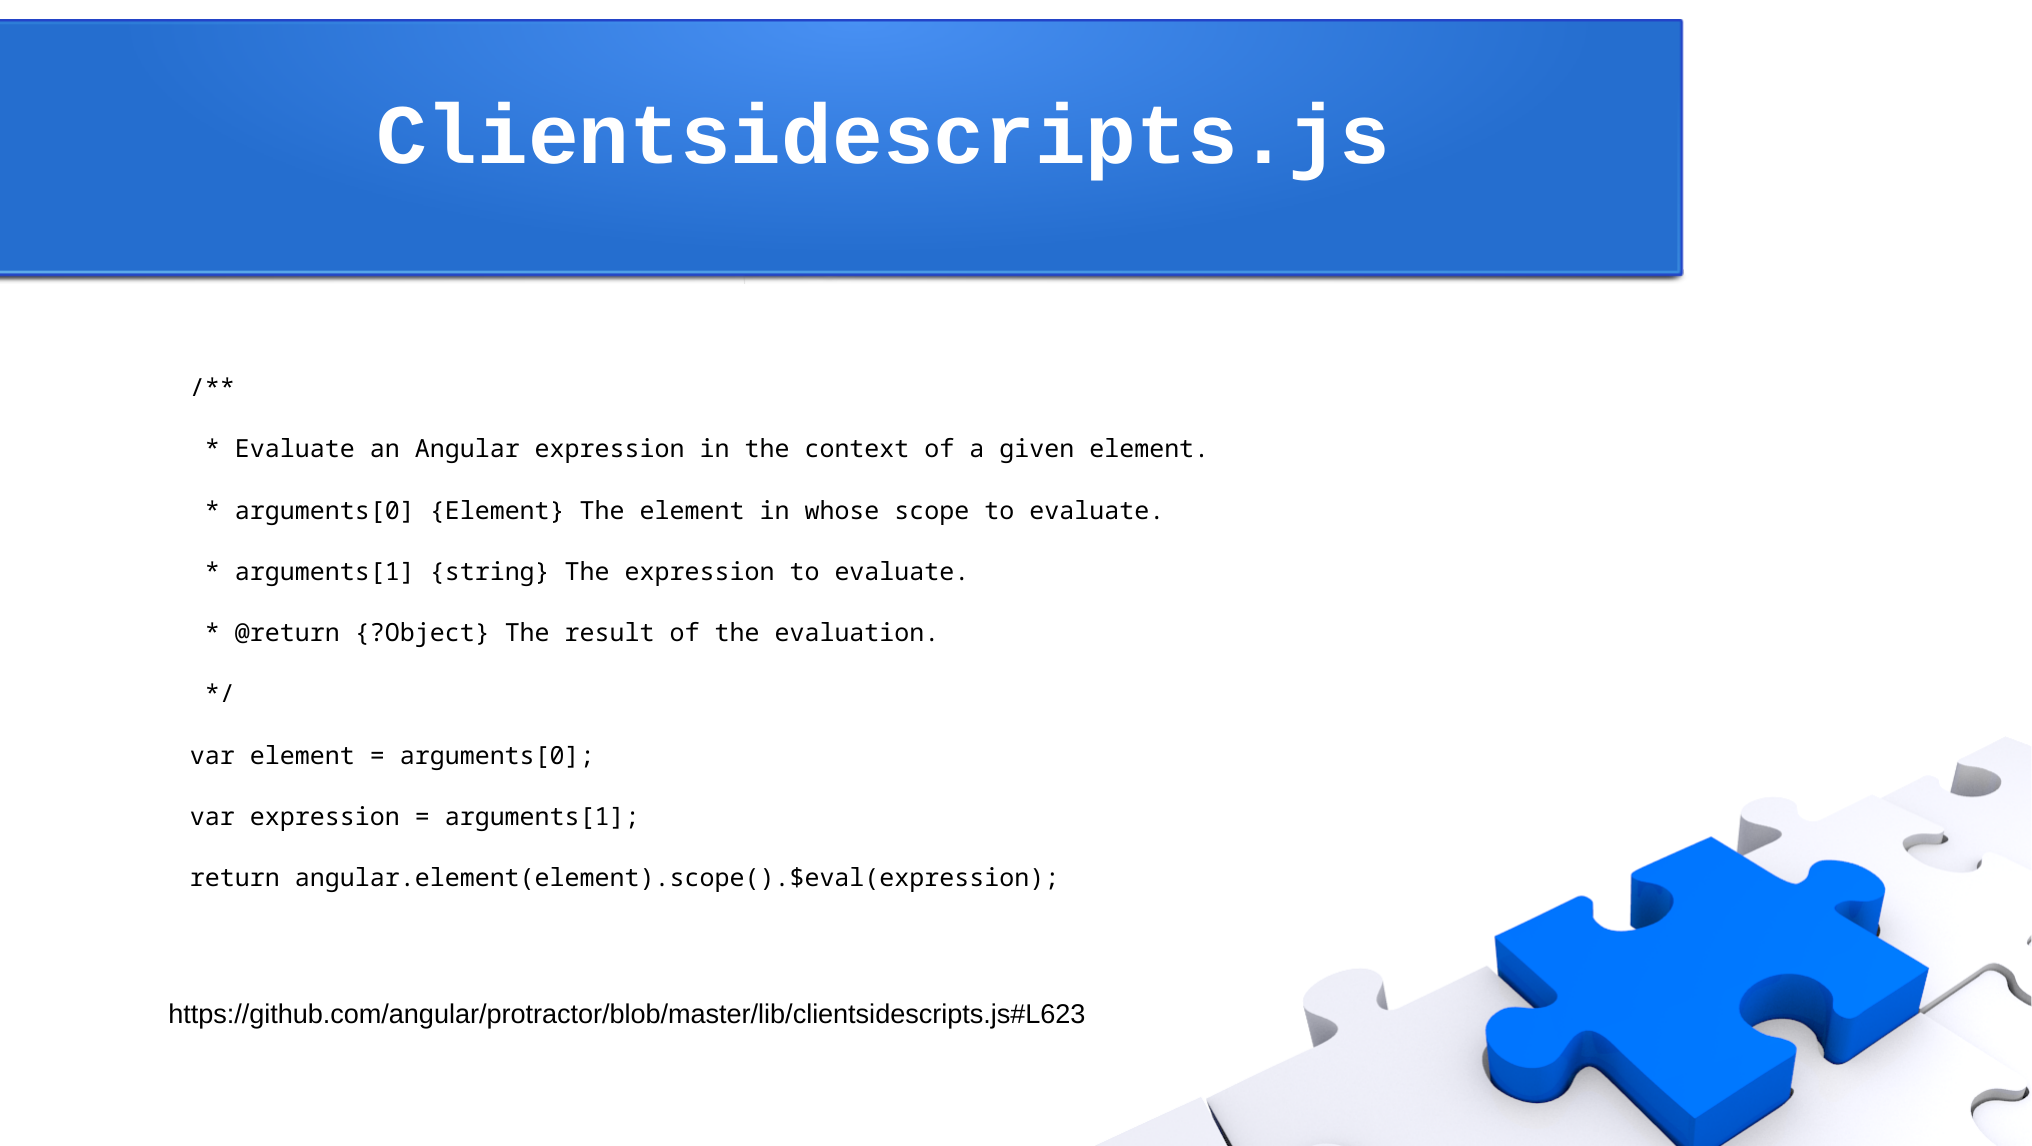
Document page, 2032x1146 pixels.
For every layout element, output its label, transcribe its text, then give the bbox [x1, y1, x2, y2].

picture [1071, 605, 2032, 1146]
text_box https://github.com/angular/protractor/blob/master/lib/clientsidescripts.js#L623 [153, 992, 1252, 1038]
title Clientsidescripts.js [101, 45, 1666, 237]
list /** * Evaluate an Angular expression in the context of a given element. * arguments[0] {Element} The element in whose scope to evaluate. * arguments[1] {string} The expression to evaluate. * @return {?Object} The result of the evaluation. */ var element = arguments[0]; var expression = arguments[1]; return angular.element(element).scope().$eval(expression); [101, 307, 1619, 957]
picture [0, 19, 1689, 284]
